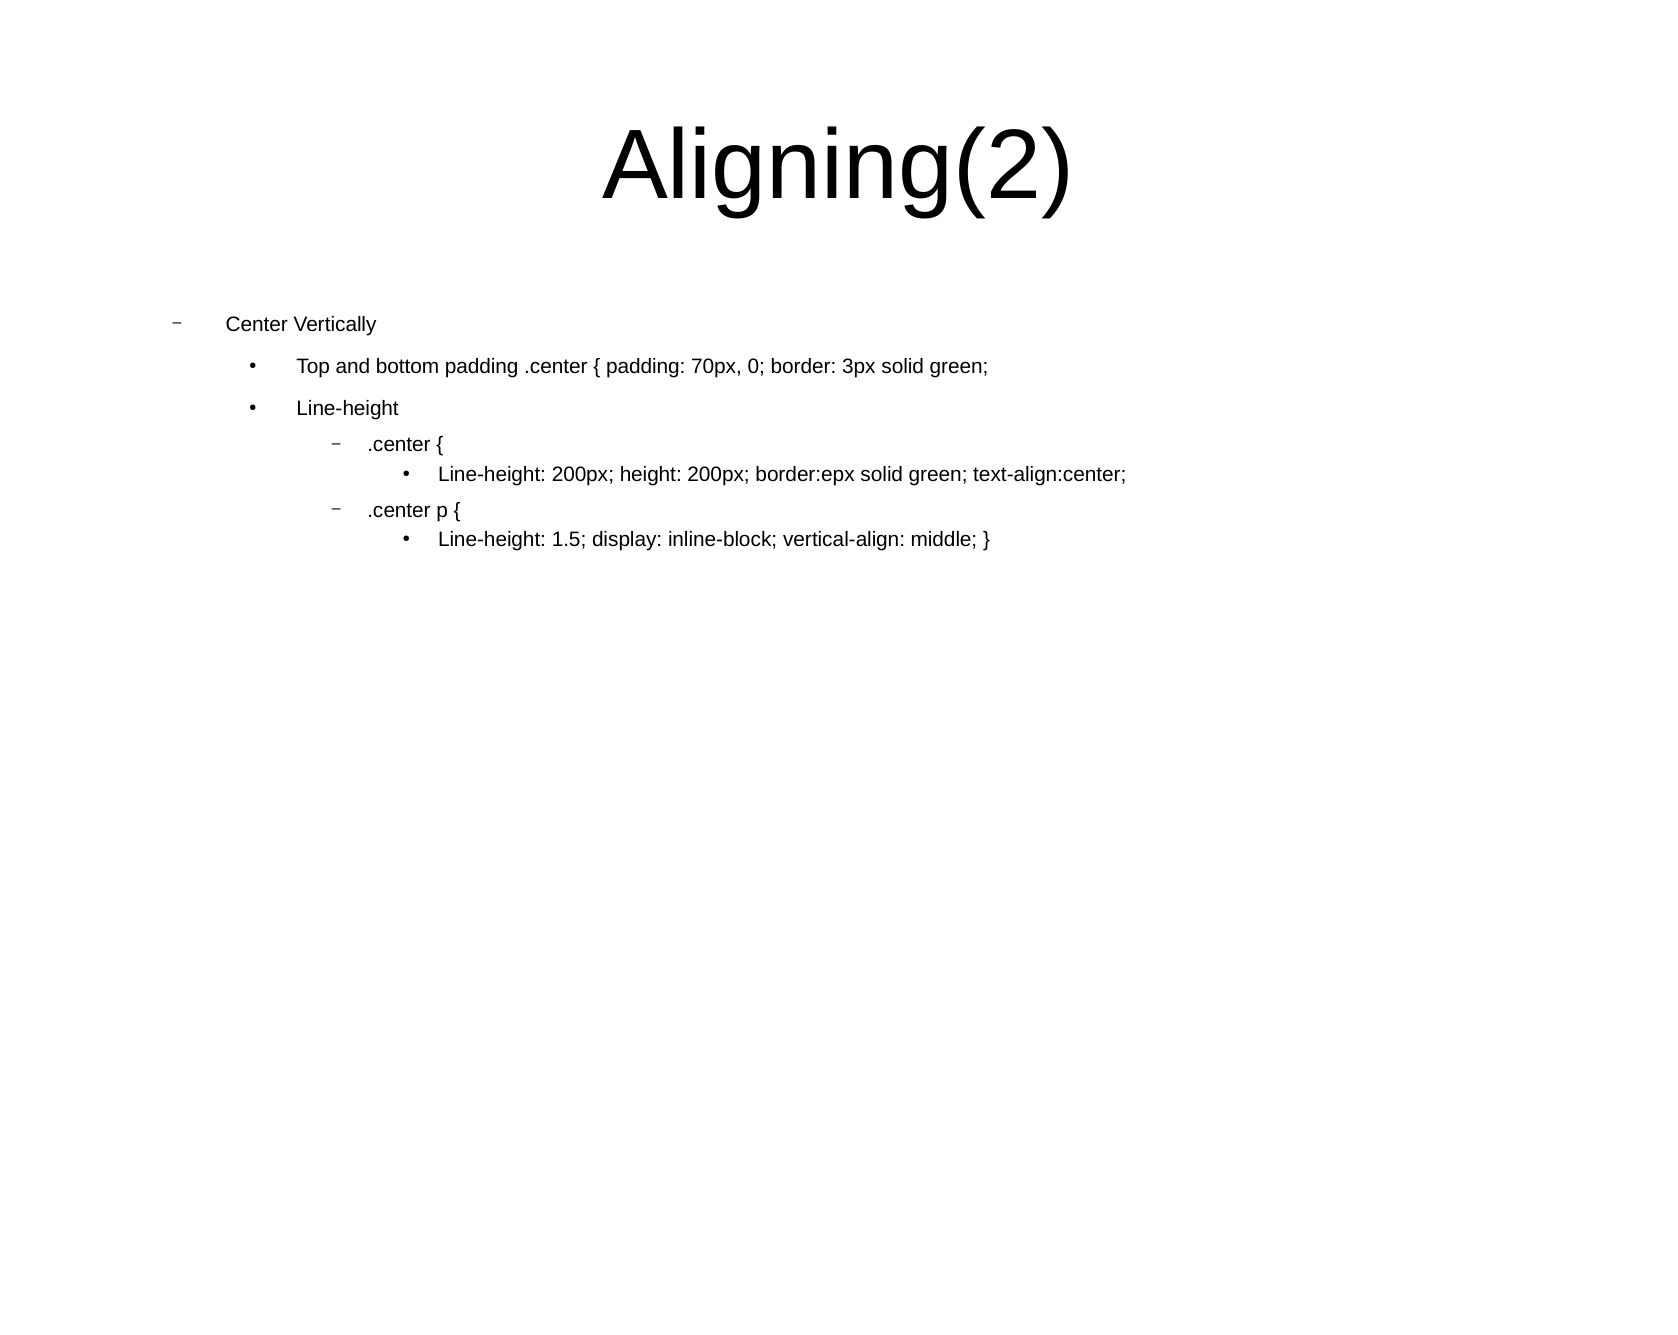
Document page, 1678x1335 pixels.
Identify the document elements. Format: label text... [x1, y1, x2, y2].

title Aligning(2) [83, 53, 1594, 276]
list Center Vertically Top and bottom padding .center { padding: 70px, 0; border: 3px solid green; Line-height .center { Line-height: 200px; height: 200px; border:epx solid green; text-align:center; .center p { Line-height: 1.5; display: inline-block; vertical-align: middle; } [83, 312, 1594, 1335]
